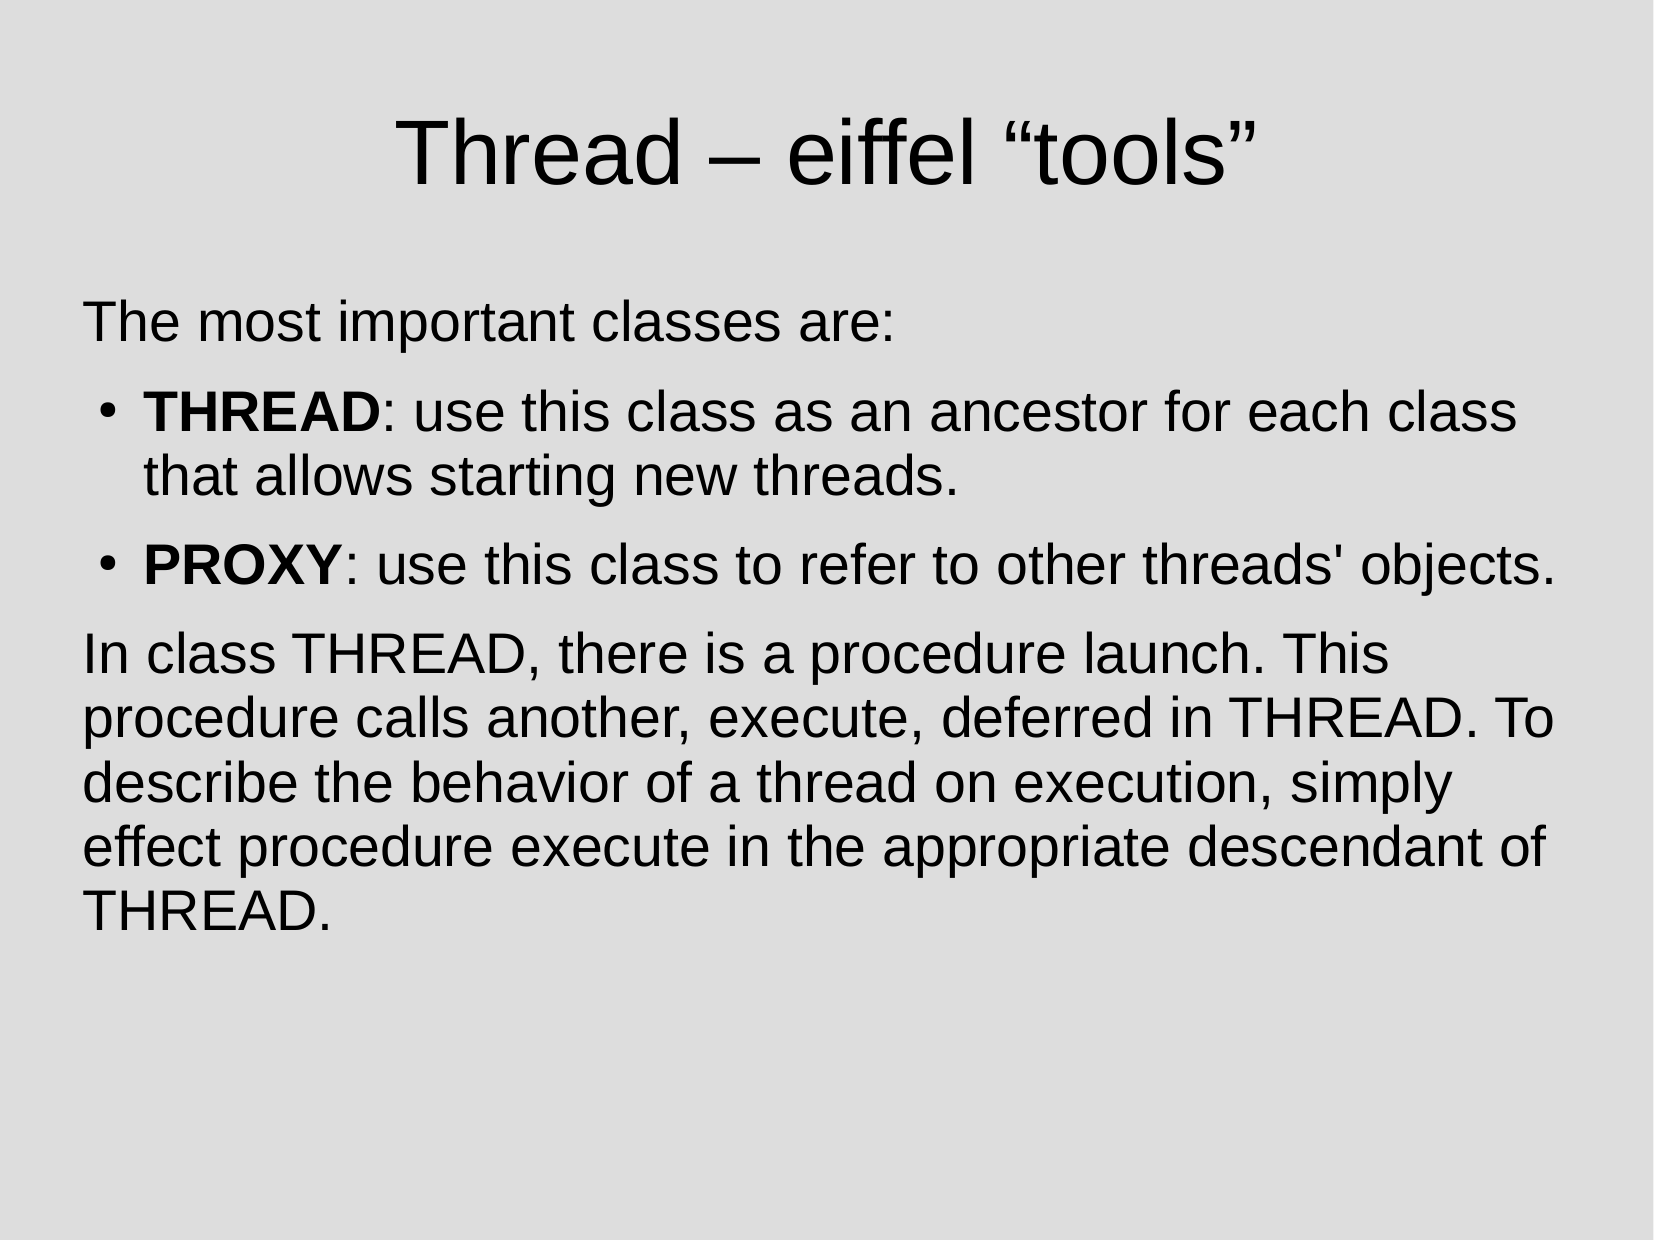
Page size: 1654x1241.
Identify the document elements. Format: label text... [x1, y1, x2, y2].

list The most important classes are: THREAD: use this class as an ancestor for each class that allows starting new threads. PROXY: use this class to refer to other threads' objects. In class THREAD, there is a procedure launch. This procedure calls another, execute, deferred in THREAD. To describe the behavior of a thread on execution, simply effect procedure execute in the appropriate descendant of THREAD. [82, 290, 1571, 1010]
title Thread – eiffel “tools” [82, 49, 1571, 257]
